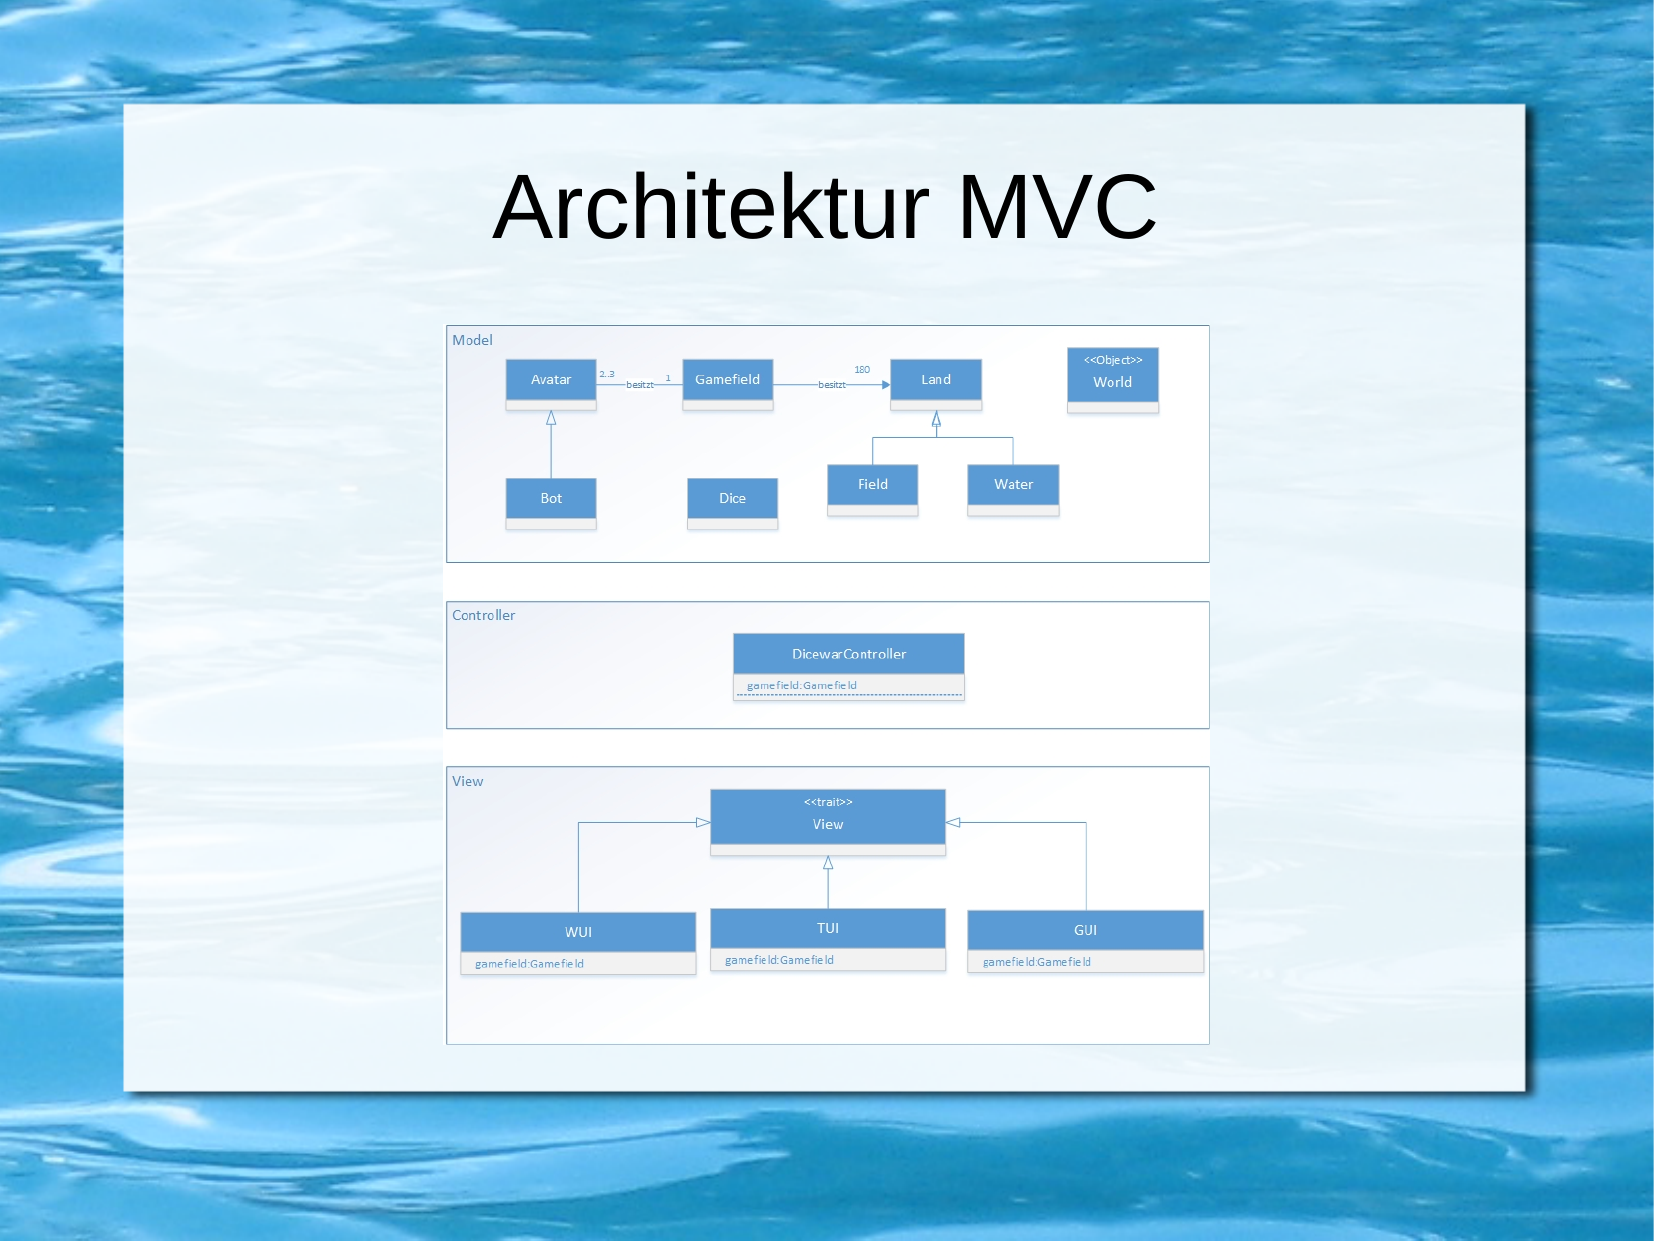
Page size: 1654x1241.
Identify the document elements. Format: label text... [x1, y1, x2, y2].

title Architektur MVC [147, 118, 1506, 296]
picture [0, 0, 1654, 1241]
